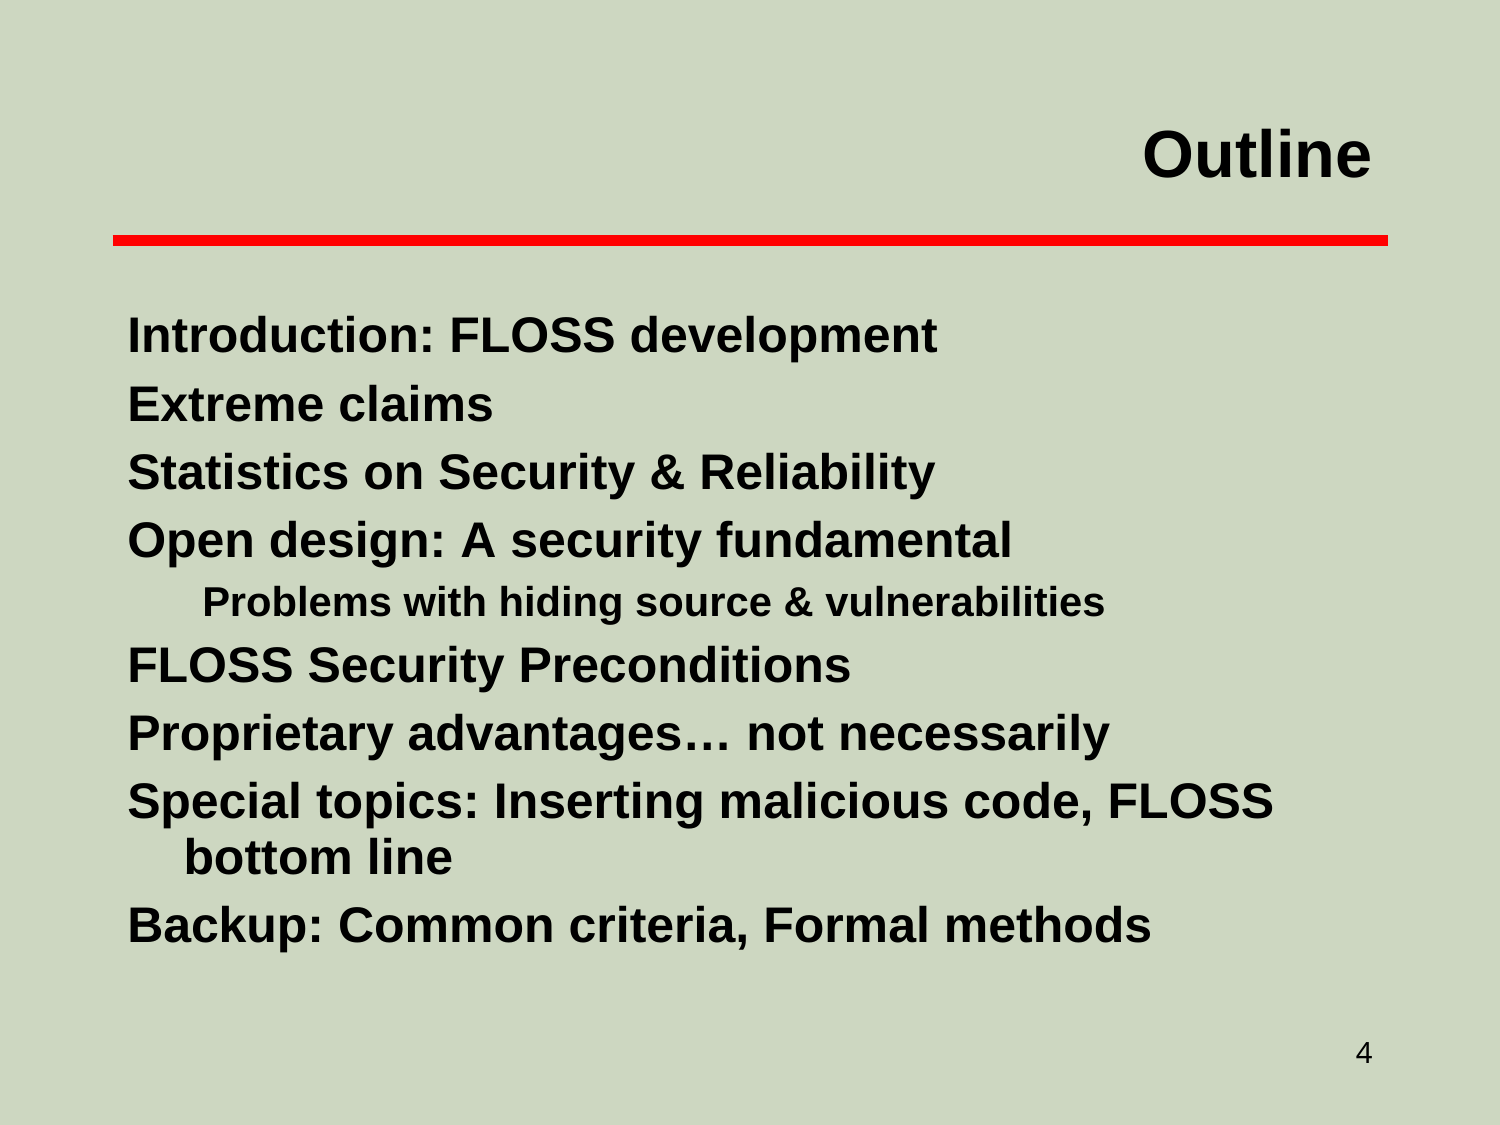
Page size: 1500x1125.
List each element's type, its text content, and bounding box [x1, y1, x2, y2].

title Outline [337, 85, 1388, 224]
list Introduction: FLOSS development Extreme claims Statistics on Security & Reliability Open design: A security fundamental Problems with hiding source & vulnerabilities FLOSS Security Preconditions Proprietary advantages… not necessarily Special topics: Inserting malicious code, FLOSS bottom line Backup: Common criteria, Formal methods [112, 299, 1388, 1000]
